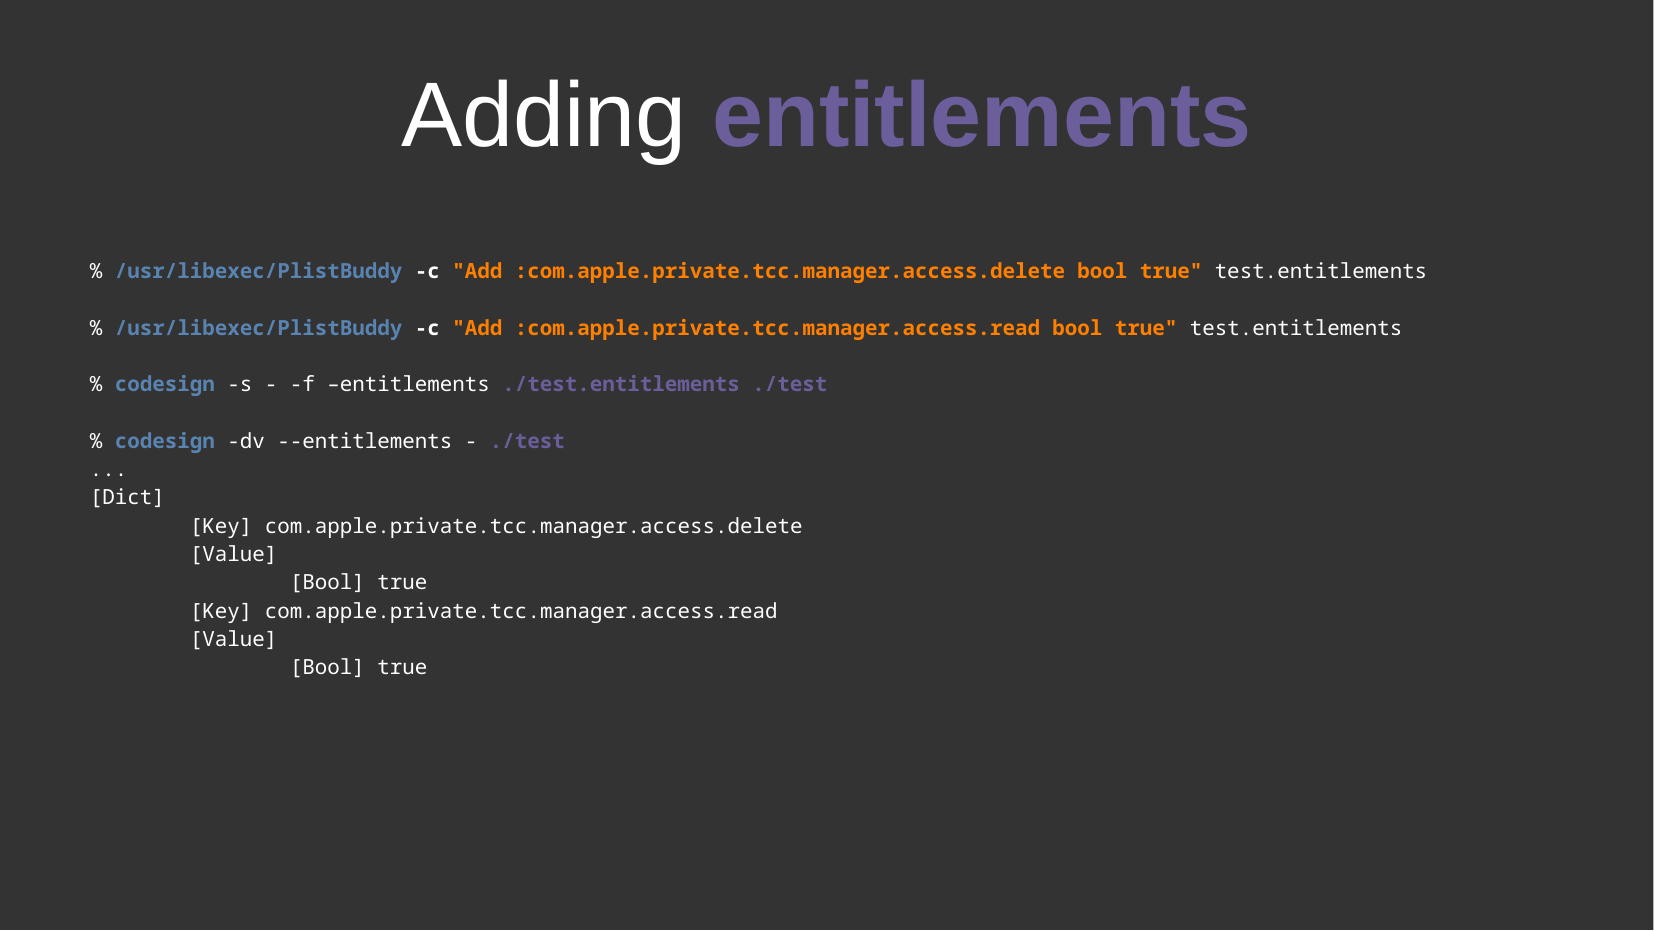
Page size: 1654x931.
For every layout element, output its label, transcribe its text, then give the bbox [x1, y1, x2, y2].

title Adding entitlements [82, 37, 1571, 193]
text_box % /usr/libexec/PlistBuddy -c "Add :com.apple.private.tcc.manager.access.delete bool true" test.entitlements % /usr/libexec/PlistBuddy -c "Add :com.apple.private.tcc.manager.access.read bool true" test.entitlements % codesign -s - -f –entitlements ./test.entitlements ./test % codesign -dv --entitlements - ./test ... [Dict] [Key] com.apple.private.tcc.manager.access.delete [Value] [Bool] true [Key] com.apple.private.tcc.manager.access.read [Value] [Bool] true [75, 241, 1613, 668]
